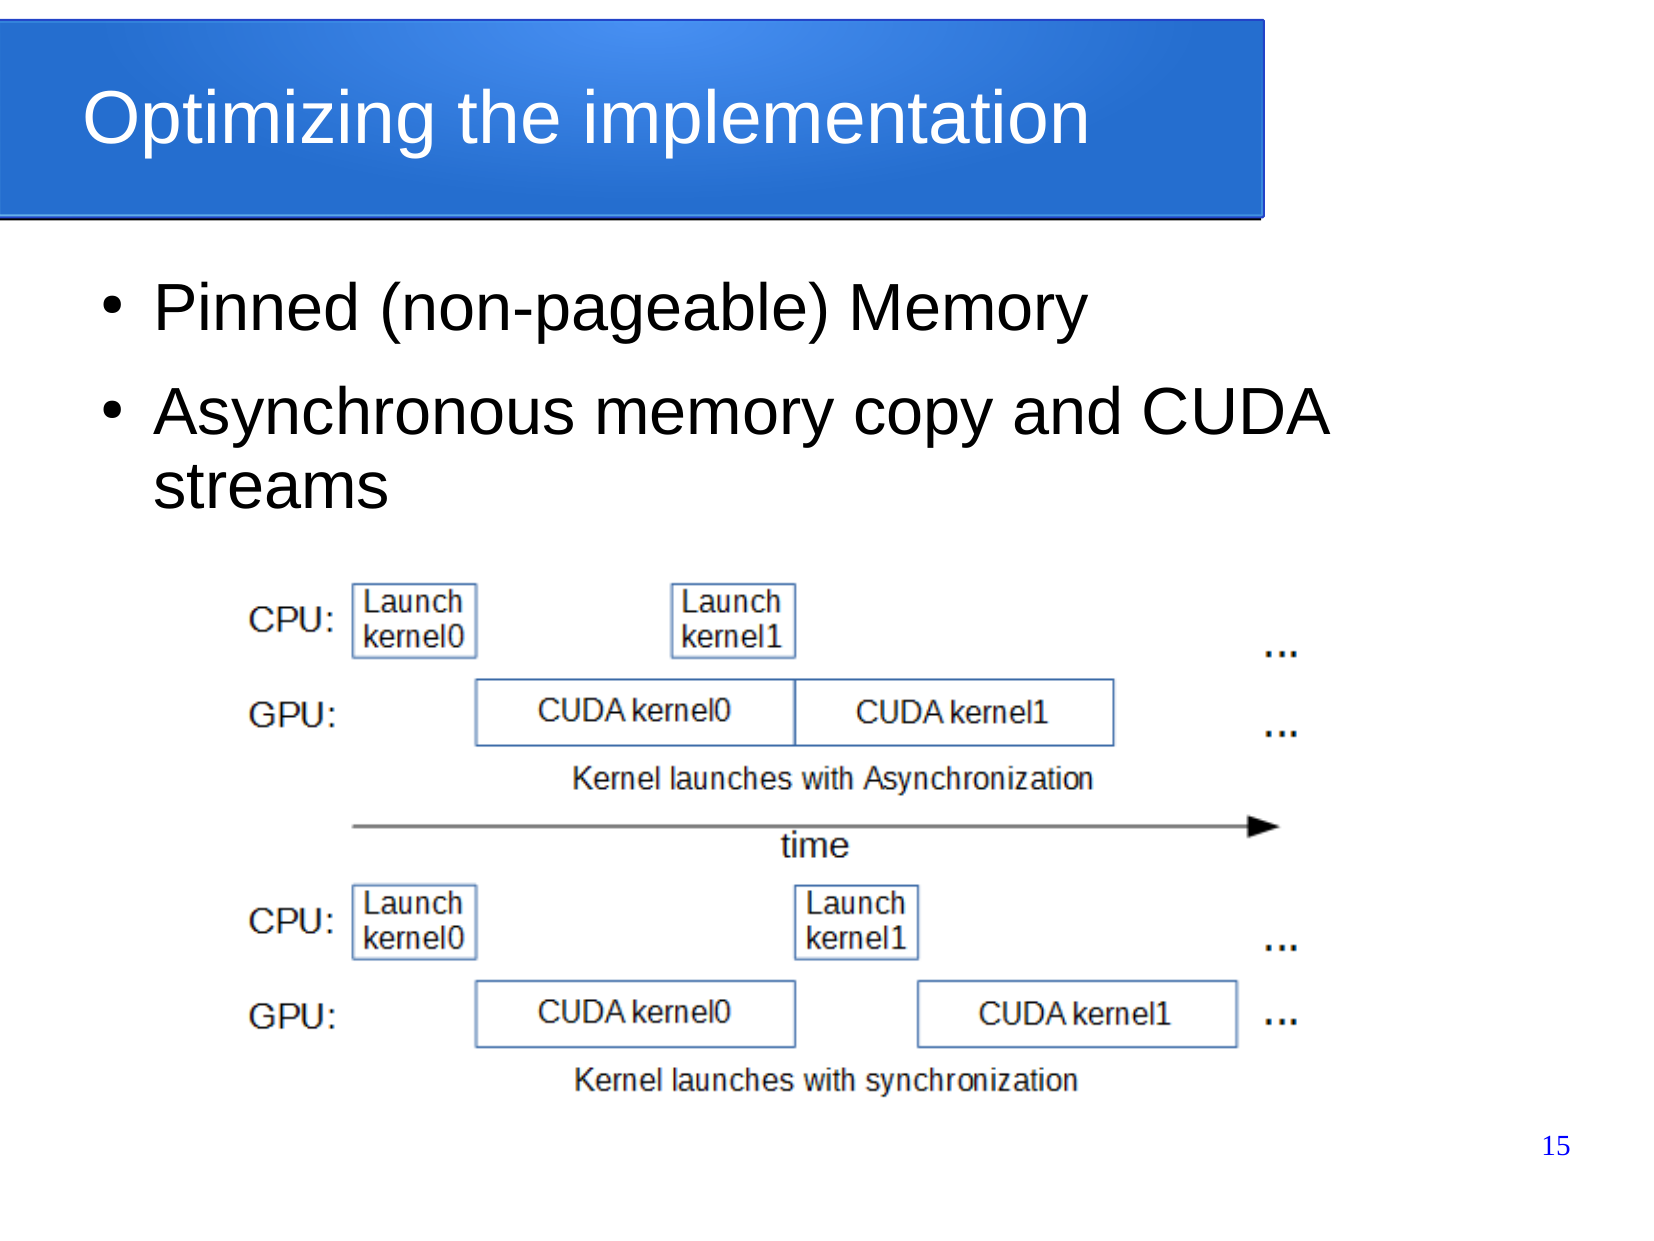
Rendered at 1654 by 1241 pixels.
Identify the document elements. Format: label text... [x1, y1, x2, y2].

title Optimizing the implementation [82, 25, 1250, 211]
list Pinned (non-pageable) Memory Asynchronous memory copy and CUDA streams [82, 269, 1538, 1201]
picture [237, 570, 1318, 1106]
